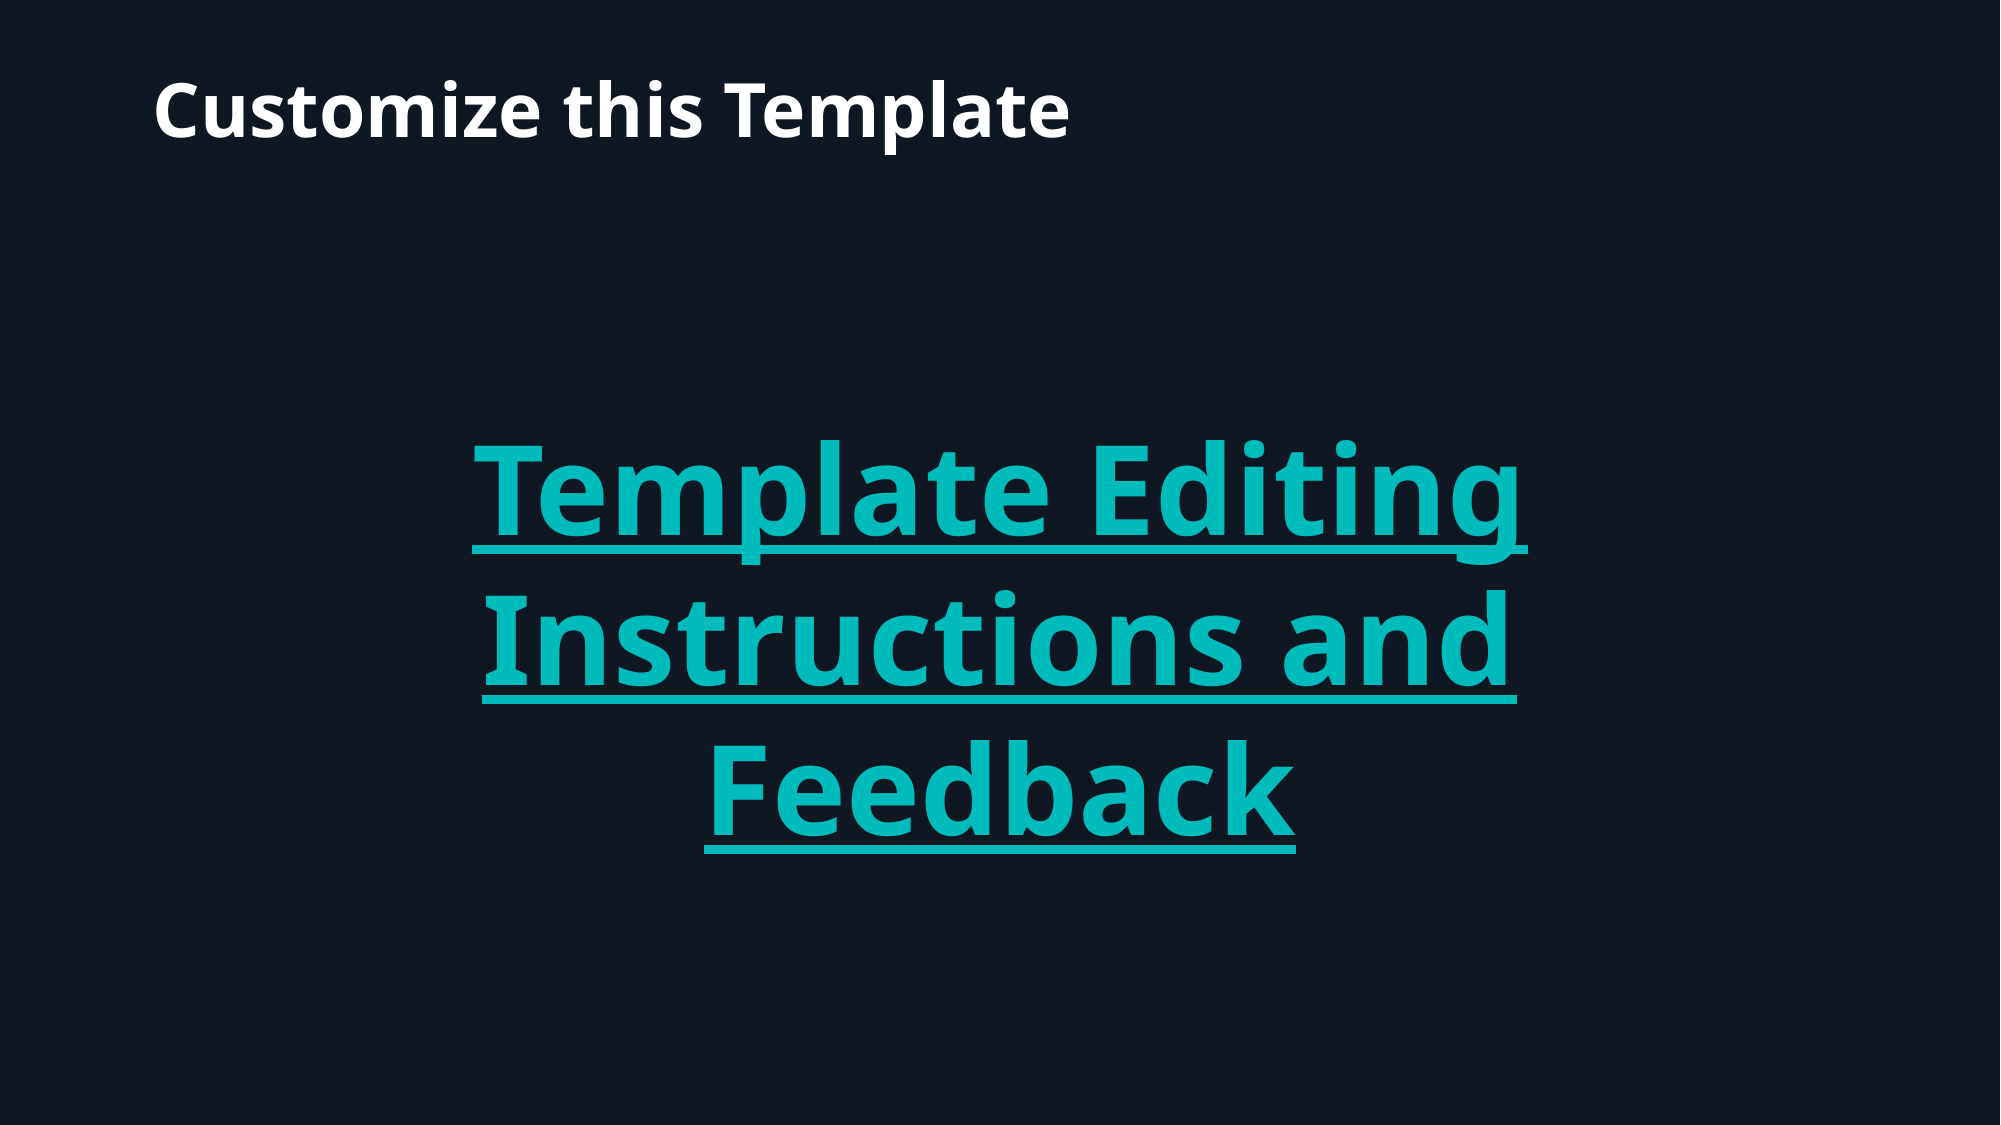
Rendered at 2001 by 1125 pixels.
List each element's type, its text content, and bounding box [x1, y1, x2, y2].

text_box Template Editing Instructions and Feedback [253, 403, 1746, 869]
title Customize this Template [137, 59, 1863, 167]
